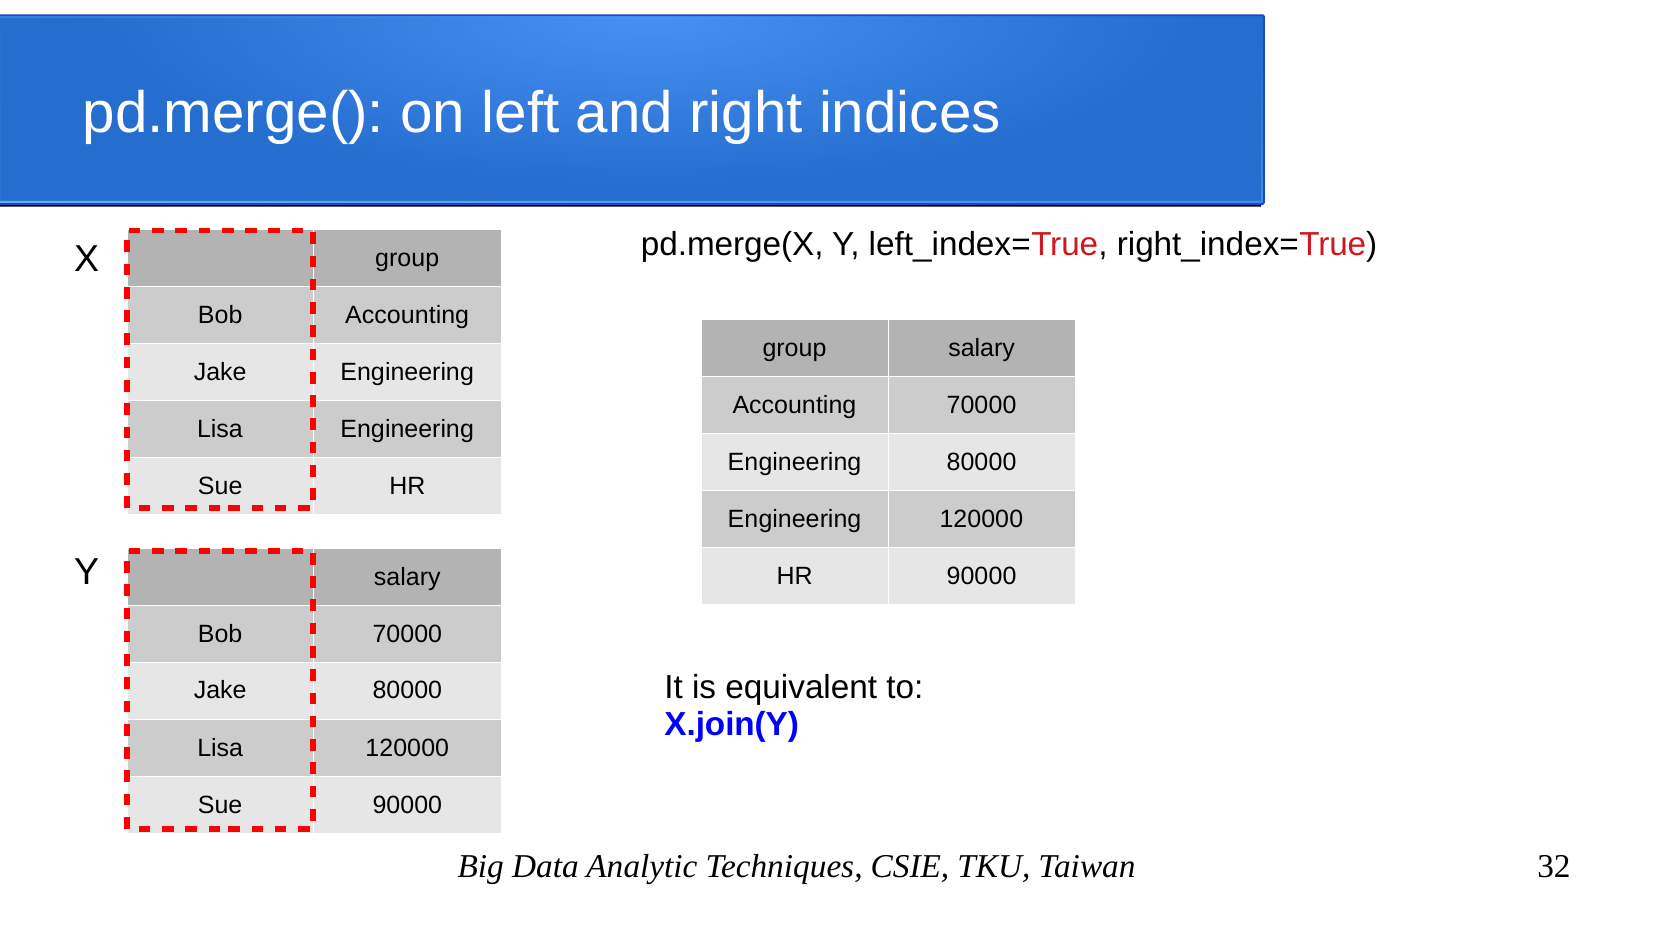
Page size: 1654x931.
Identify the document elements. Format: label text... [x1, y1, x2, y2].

table_cell 70000 [889, 377, 1075, 433]
table_cell 90000 [314, 777, 501, 833]
table_cell Bob [128, 606, 313, 662]
table_cell Lisa [128, 720, 313, 776]
text_box Y [59, 543, 128, 601]
text_box X [59, 230, 128, 288]
table_cell 120000 [889, 491, 1075, 547]
table_cell 90000 [889, 548, 1075, 604]
table_cell 120000 [314, 720, 501, 776]
table_cell Bob [128, 287, 313, 343]
title pd.merge(): on left and right indices [82, 35, 1235, 189]
text_box It is equivalent to: X.join(Y) [649, 661, 1158, 751]
table_cell Accounting [702, 377, 888, 433]
table_cell Jake [128, 344, 313, 400]
table_cell Engineering [314, 401, 501, 457]
table_cell HR [702, 548, 888, 604]
table_cell HR [314, 458, 501, 514]
table_header [128, 549, 313, 605]
table_cell Engineering [702, 491, 888, 547]
table_cell 70000 [314, 606, 501, 662]
table_cell Sue [128, 458, 313, 514]
table_header salary [889, 320, 1075, 376]
table_cell 80000 [889, 434, 1075, 490]
table_header [128, 230, 313, 286]
table_cell Accounting [314, 287, 501, 343]
table_cell Engineering [314, 344, 501, 400]
table_header salary [314, 549, 501, 605]
table_cell Engineering [702, 434, 888, 490]
text_box pd.merge(X, Y, left_index=True, right_index=True) [625, 218, 1418, 308]
table_header group [702, 320, 888, 376]
table_cell 80000 [314, 663, 501, 719]
table_cell Jake [128, 663, 313, 719]
table_cell Lisa [128, 401, 313, 457]
table_header group [314, 230, 501, 286]
table_cell Sue [128, 777, 313, 833]
